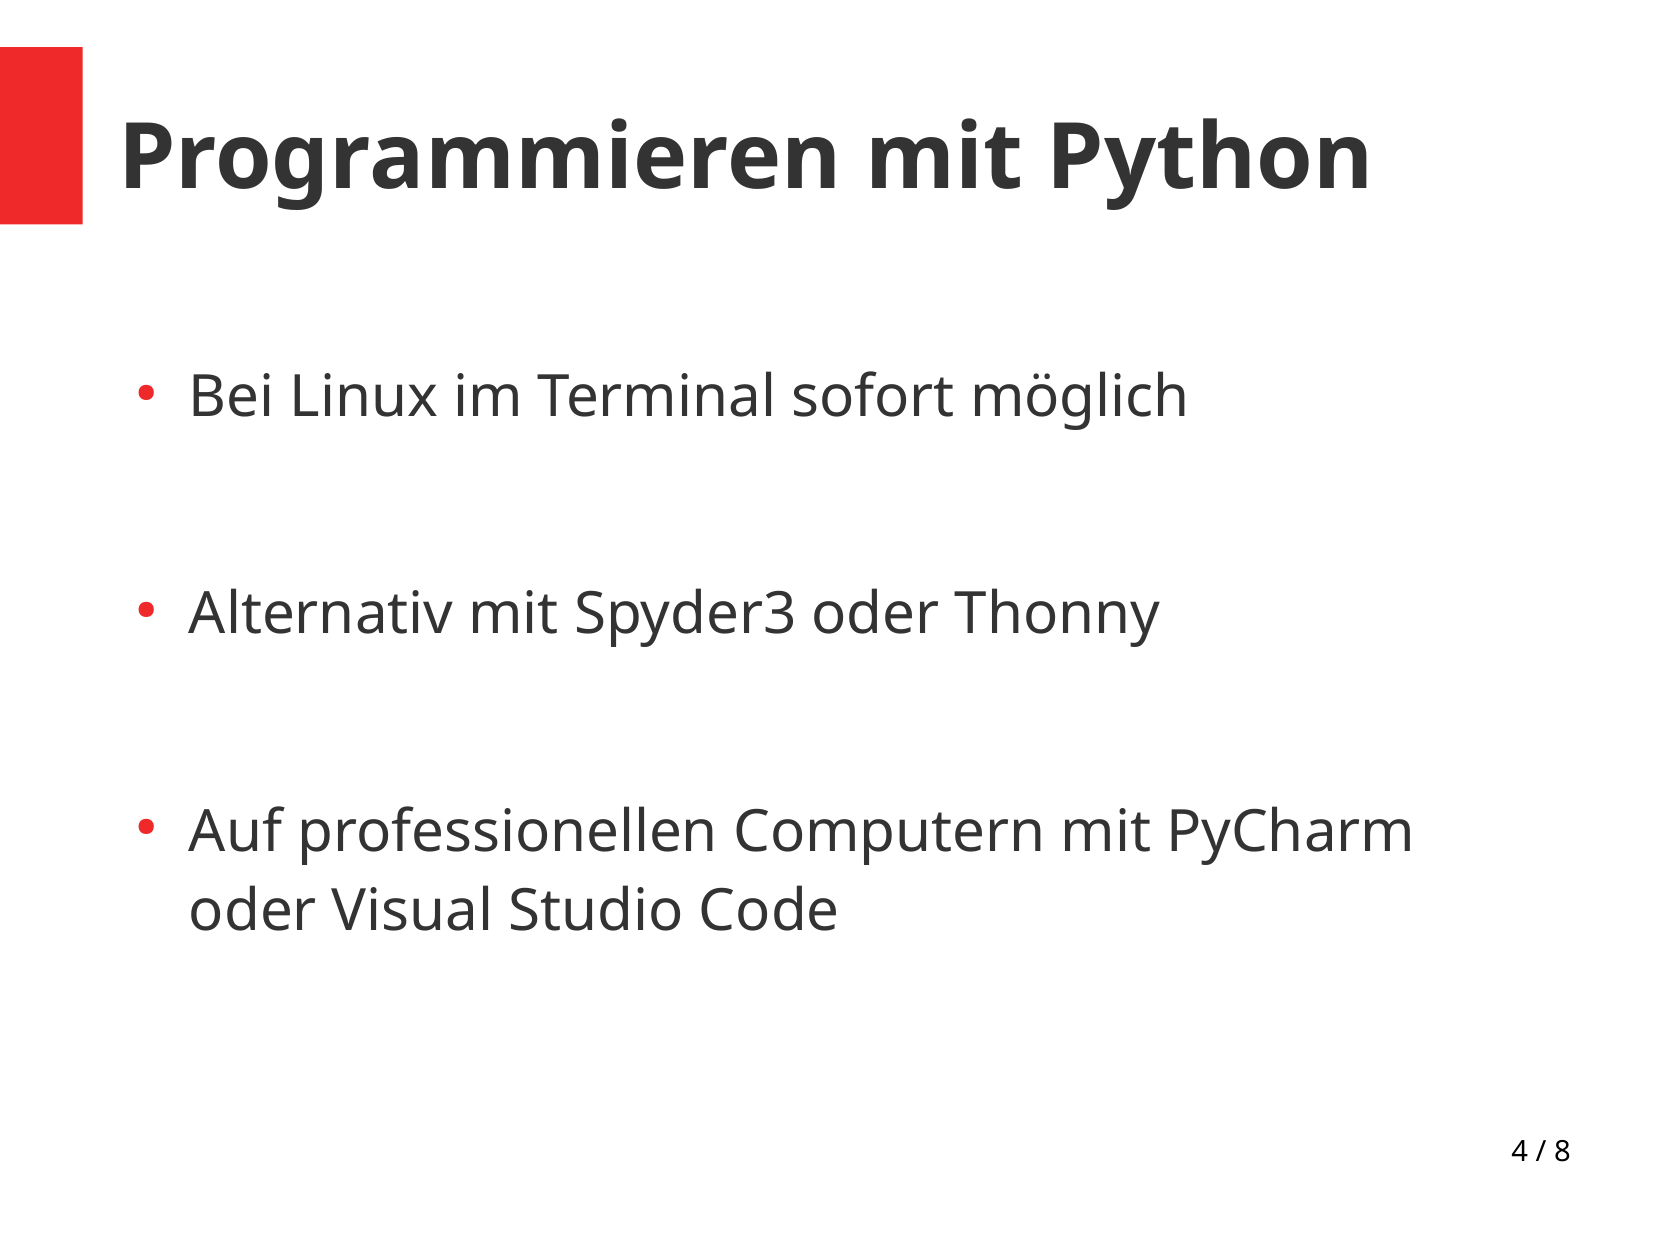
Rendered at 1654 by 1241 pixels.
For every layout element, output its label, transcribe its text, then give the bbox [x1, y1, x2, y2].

list Bei Linux im Terminal sofort möglich Alternativ mit Spyder3 oder Thonny Auf professionellen Computern mit PyCharm oder Visual Studio Code [118, 354, 1536, 1074]
title Programmieren mit Python [118, 49, 1571, 257]
